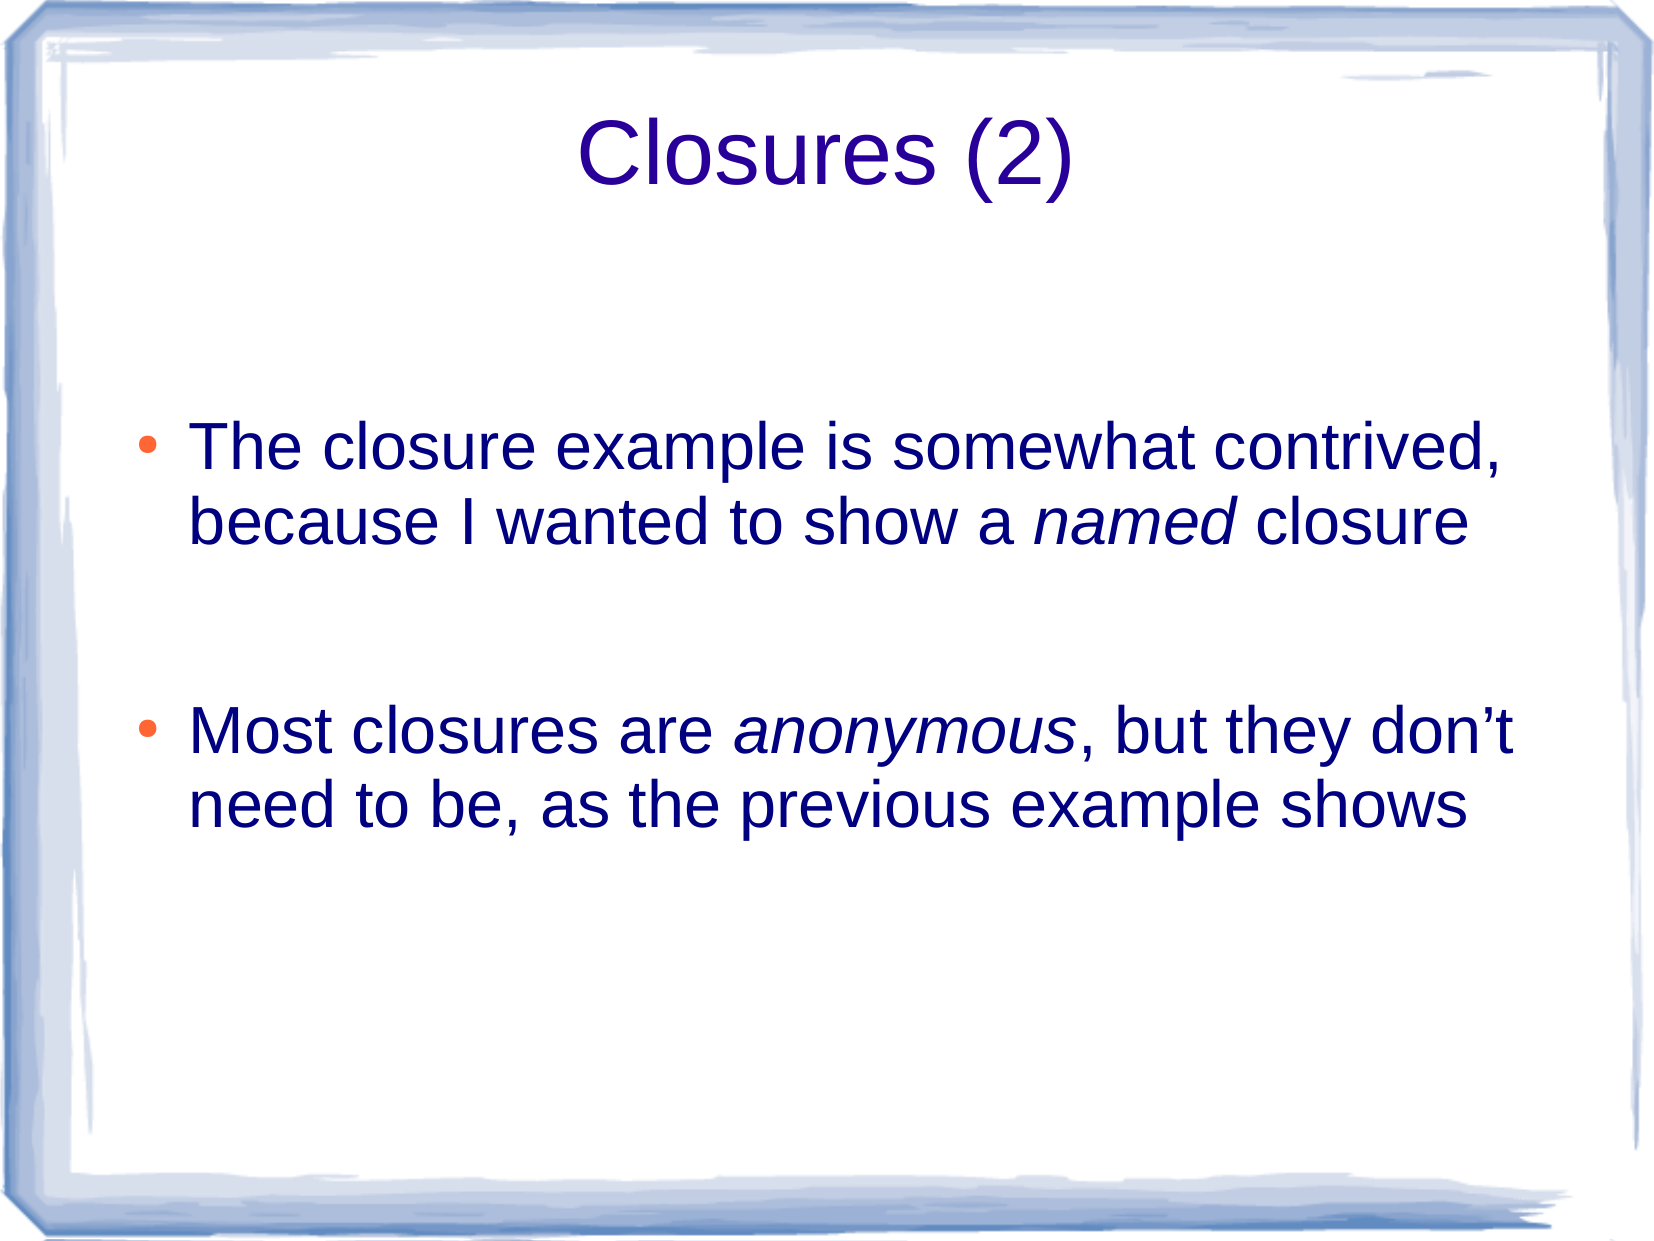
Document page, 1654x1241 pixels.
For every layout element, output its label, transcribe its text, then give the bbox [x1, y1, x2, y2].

list The closure example is somewhat contrived, because I wanted to show a named closure Most closures are anonymous, but they don’t need to be, as the previous example shows [118, 224, 1571, 1158]
title Closures (2) [82, 49, 1571, 257]
picture [0, 0, 1654, 1241]
